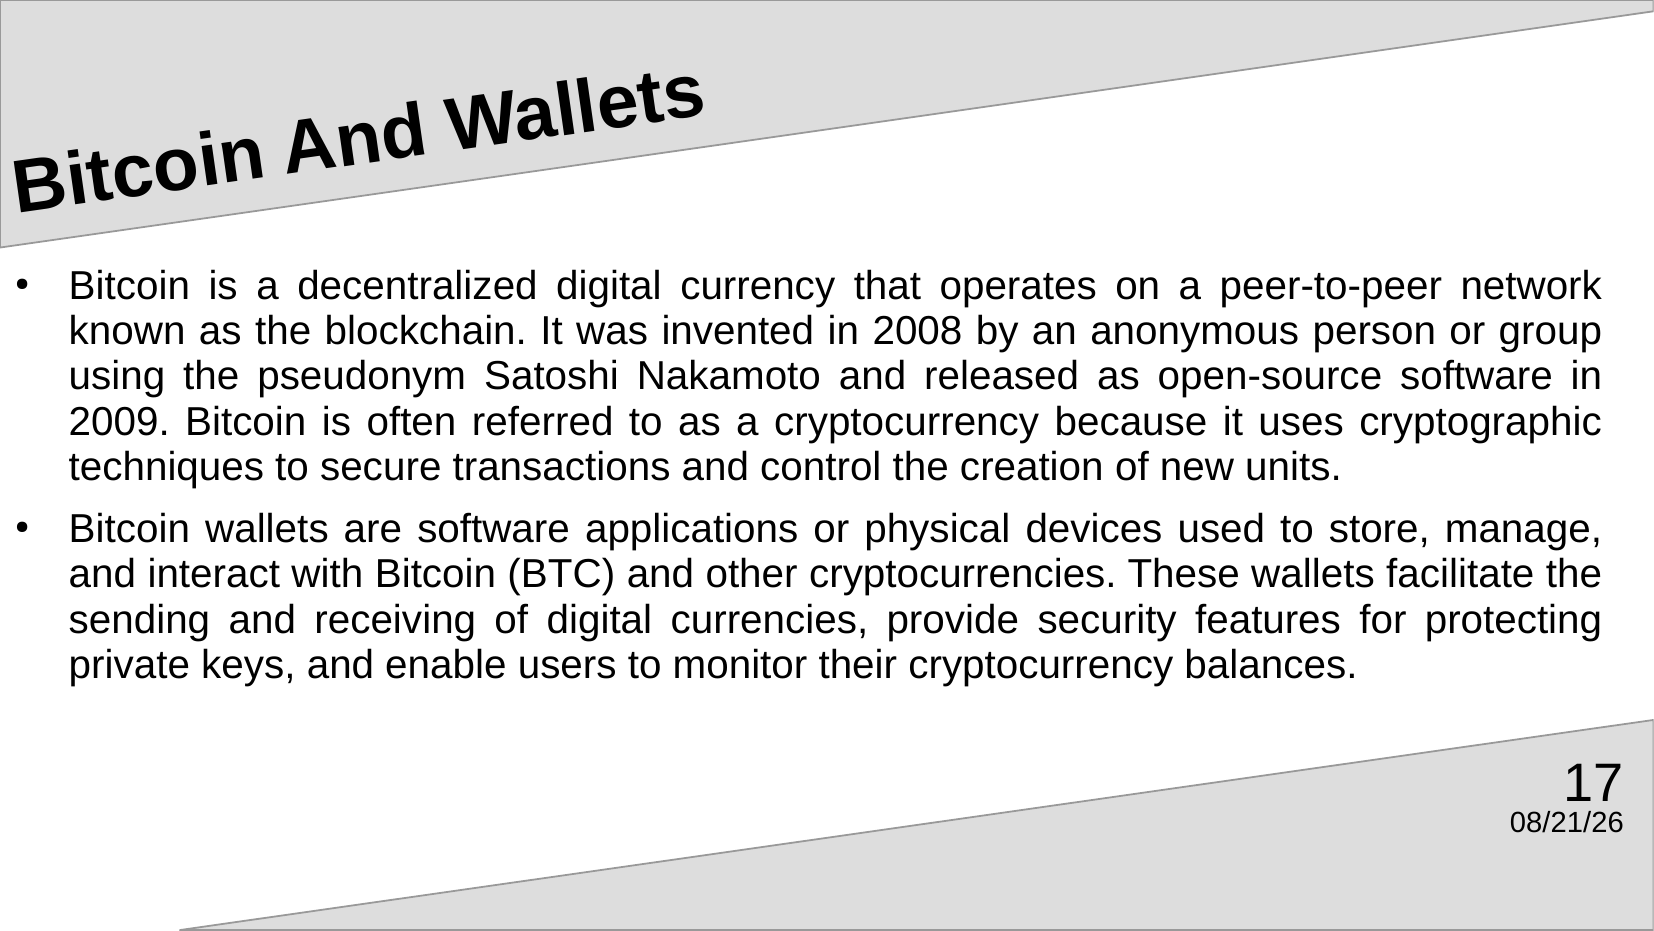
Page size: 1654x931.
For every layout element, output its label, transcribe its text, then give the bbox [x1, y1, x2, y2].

list Bitcoin is a decentralized digital currency that operates on a peer-to-peer network known as the blockchain. It was invented in 2008 by an anonymous person or group using the pseudonym Satoshi Nakamoto and released as open-source software in 2009. Bitcoin is often referred to as a cryptocurrency because it uses cryptographic techniques to secure transactions and control the creation of new units. Bitcoin wallets are software applications or physical devices used to store, manage, and interact with Bitcoin (BTC) and other cryptocurrencies. These wallets facilitate the sending and receiving of digital currencies, provide security features for protecting private keys, and enable users to monitor their cryptocurrency balances. [0, 262, 1606, 761]
title Bitcoin And Wallets [3, 0, 1406, 252]
